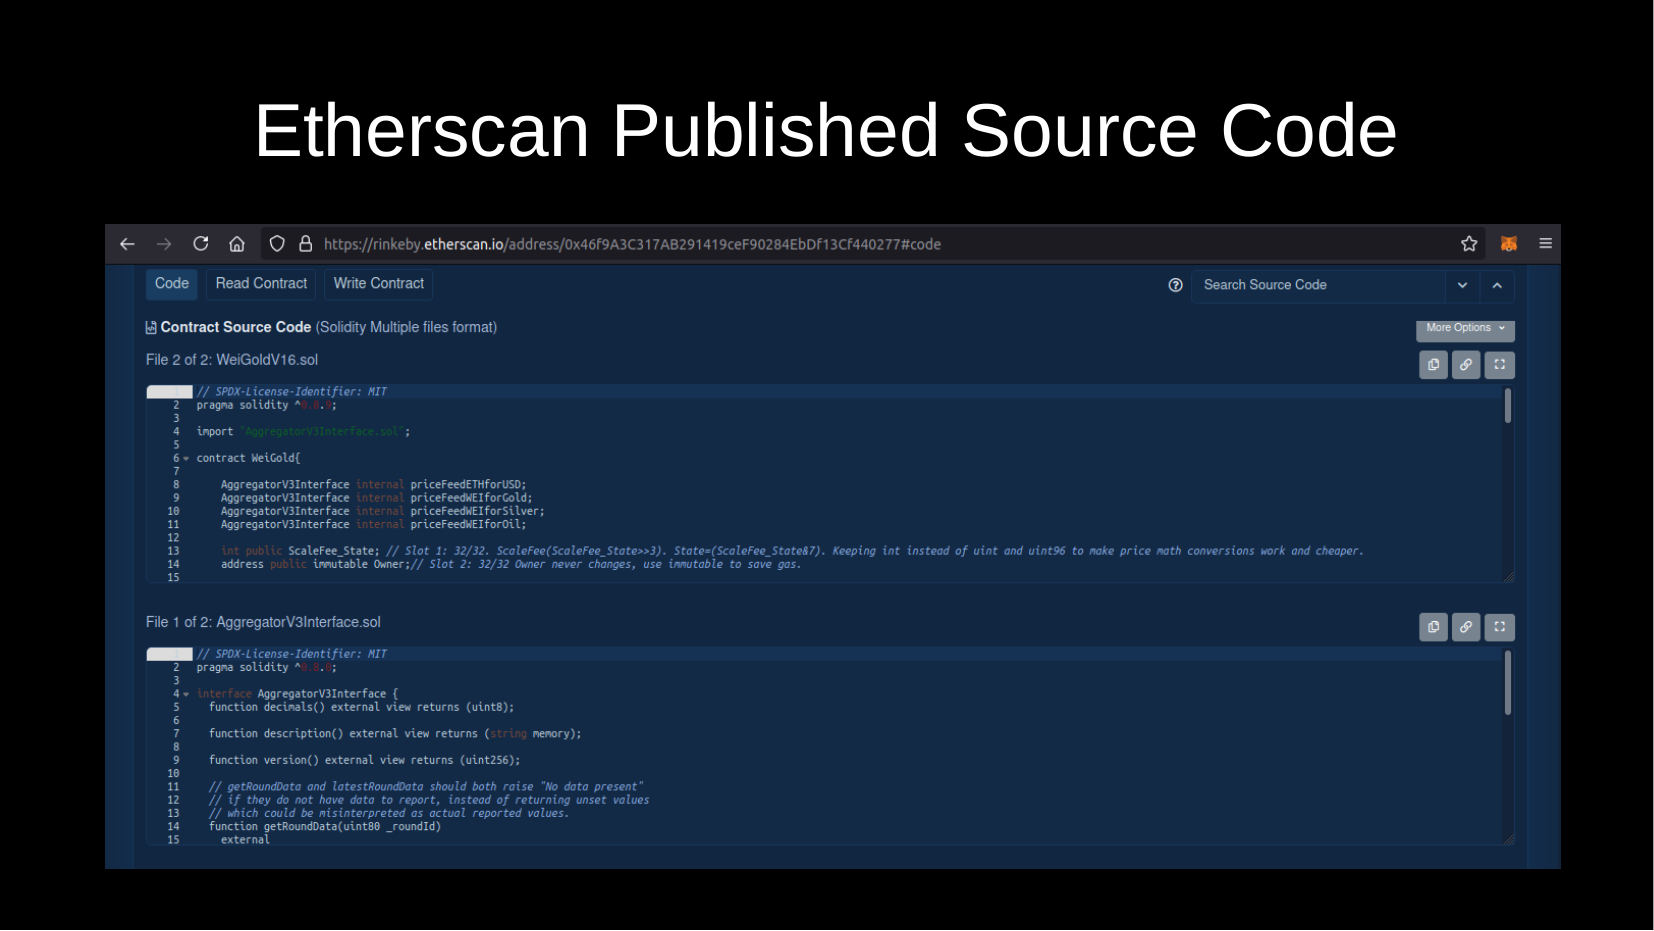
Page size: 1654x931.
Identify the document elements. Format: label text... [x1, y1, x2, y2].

picture [105, 224, 1561, 869]
text_box Etherscan Published Source Code [0, 81, 1654, 181]
